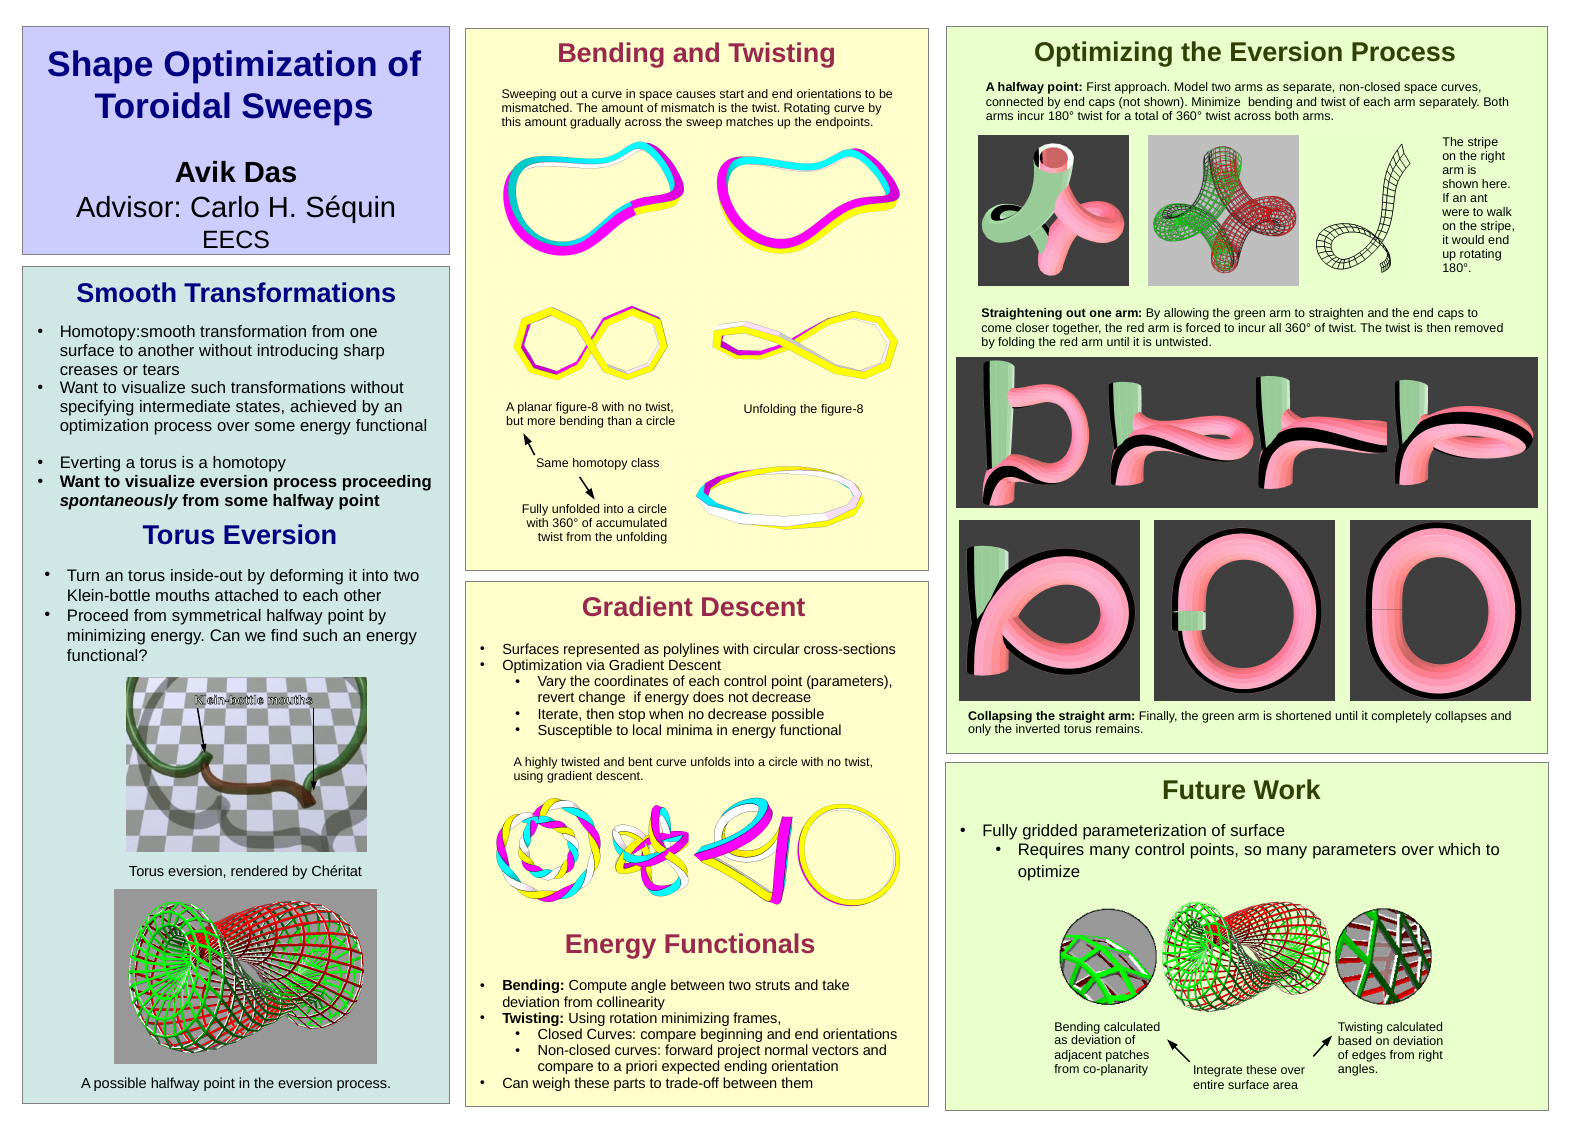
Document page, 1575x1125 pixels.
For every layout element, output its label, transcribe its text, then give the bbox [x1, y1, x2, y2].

text_box Sweeping out a curve in space causes start and end orientations to be mismatched. The amount of mismatch is the twist. Rotating curve by this amount gradually across the sweep matches up the endpoints. [486, 79, 911, 137]
picture [490, 136, 694, 263]
text_box A halfway point: First approach. Model two arms as separate, non-closed space curves, connected by end caps (not shown). Minimize bending and twist of each arm separately. Both arms incur 180° twist for a total of 360° twist across both arms. [971, 75, 1527, 131]
text_box Bending and Twisting [465, 27, 929, 76]
text_box Gradient Descent Surfaces represented as polylines with circular cross-sections Optimization via Gradient Descent Vary the coordinates of each control point (parameters), revert change if energy does not decrease Iterate, then stop when no decrease possible Susceptible to local minima in energy functional [465, 584, 923, 746]
picture [705, 136, 908, 263]
text_box Optimizing the Eversion Process [956, 29, 1534, 75]
picture [1312, 134, 1413, 285]
text_box [22, 1099, 450, 1104]
text_box [22, 518, 450, 1067]
text_box Bending calculated as deviation of adjacent patches from co-planarity [1039, 1012, 1183, 1084]
text_box Same homotopy class [521, 449, 675, 479]
text_box [946, 26, 1548, 754]
text_box Shape Optimization of Toroidal Sweeps [22, 33, 447, 128]
text_box [22, 26, 450, 255]
text_box A highly twisted and bent curve unfolds into a circle with no twist, using gradient descent. [498, 747, 916, 791]
picture [956, 357, 1538, 508]
text_box Torus Eversion Turn an torus inside-out by deforming it into two Klein-bottle mouths attached to each other Proceed from symmetrical halfway point by minimizing energy. Can we find such an energy functional? [29, 518, 451, 632]
text_box Straightening out one arm: By allowing the green arm to straighten and the end caps to come closer together, the red arm is forced to incur all 360° of twist. The twist is then removed by folding the red arm until it is untwisted. [966, 299, 1522, 357]
text_box A possible halfway point in the eversion process. [22, 1067, 451, 1099]
picture [490, 293, 694, 395]
picture [1154, 520, 1335, 701]
text_box Energy Functionals Bending: Compute angle between two struts and take deviation from collinearity Twisting: Using rotation minimizing frames, Closed Curves: compare beginning and end orientations Non-closed curves: forward project normal vectors and compare to a priori expected ending orientation Can weigh these parts to trade-off between them [465, 921, 916, 1099]
picture [705, 293, 908, 395]
text_box Collapsing the straight arm: Finally, the green arm is shortened until it completely collapses and only the inverted torus remains. [953, 701, 1531, 752]
text_box A planar figure-8 with no twist, but more bending than a circle [491, 392, 698, 436]
text_box Smooth Transformations Homotopy:smooth transformation from one surface to another without introducing sharp creases or tears Want to visualize such transformations without specifying intermediate states, achieved by an optimization process over some energy functional Everting a torus is a homotopy Want to visualize eversion process proceeding spontaneously from some halfway point [22, 270, 451, 518]
picture [1350, 520, 1531, 701]
text_box [465, 581, 929, 1107]
text_box The stripe on the right arm is shown here. If an ant were to walk on the stripe, it would end up rotating 180°. [1427, 127, 1531, 297]
picture [114, 889, 377, 1064]
text_box Unfolding the figure-8 [700, 394, 907, 424]
picture [679, 448, 882, 550]
text_box Avik Das Advisor: Carlo H. Séquin EECS [37, 146, 436, 255]
picture [959, 520, 1140, 701]
text_box [465, 76, 929, 571]
text_box Future Work Fully gridded parameterization of surface Requires many control points, so many parameters over which to optimize [945, 767, 1538, 890]
text_box Integrate these over entire surface area [1178, 1056, 1325, 1100]
text_box [22, 266, 450, 270]
text_box Fully unfolded into a circle with 360° of accumulated twist from the unfolding [490, 495, 682, 553]
picture [494, 792, 901, 913]
text_box Twisting calculated based on deviation of edges from right angles. [1323, 1012, 1466, 1084]
text_box Klein-bottle mouths [178, 685, 329, 715]
text_box [945, 762, 1549, 1111]
picture [1058, 893, 1434, 1021]
picture [978, 135, 1129, 286]
picture [1148, 135, 1299, 287]
text_box Torus eversion, rendered by Chéritat [114, 855, 377, 889]
picture [126, 677, 367, 852]
